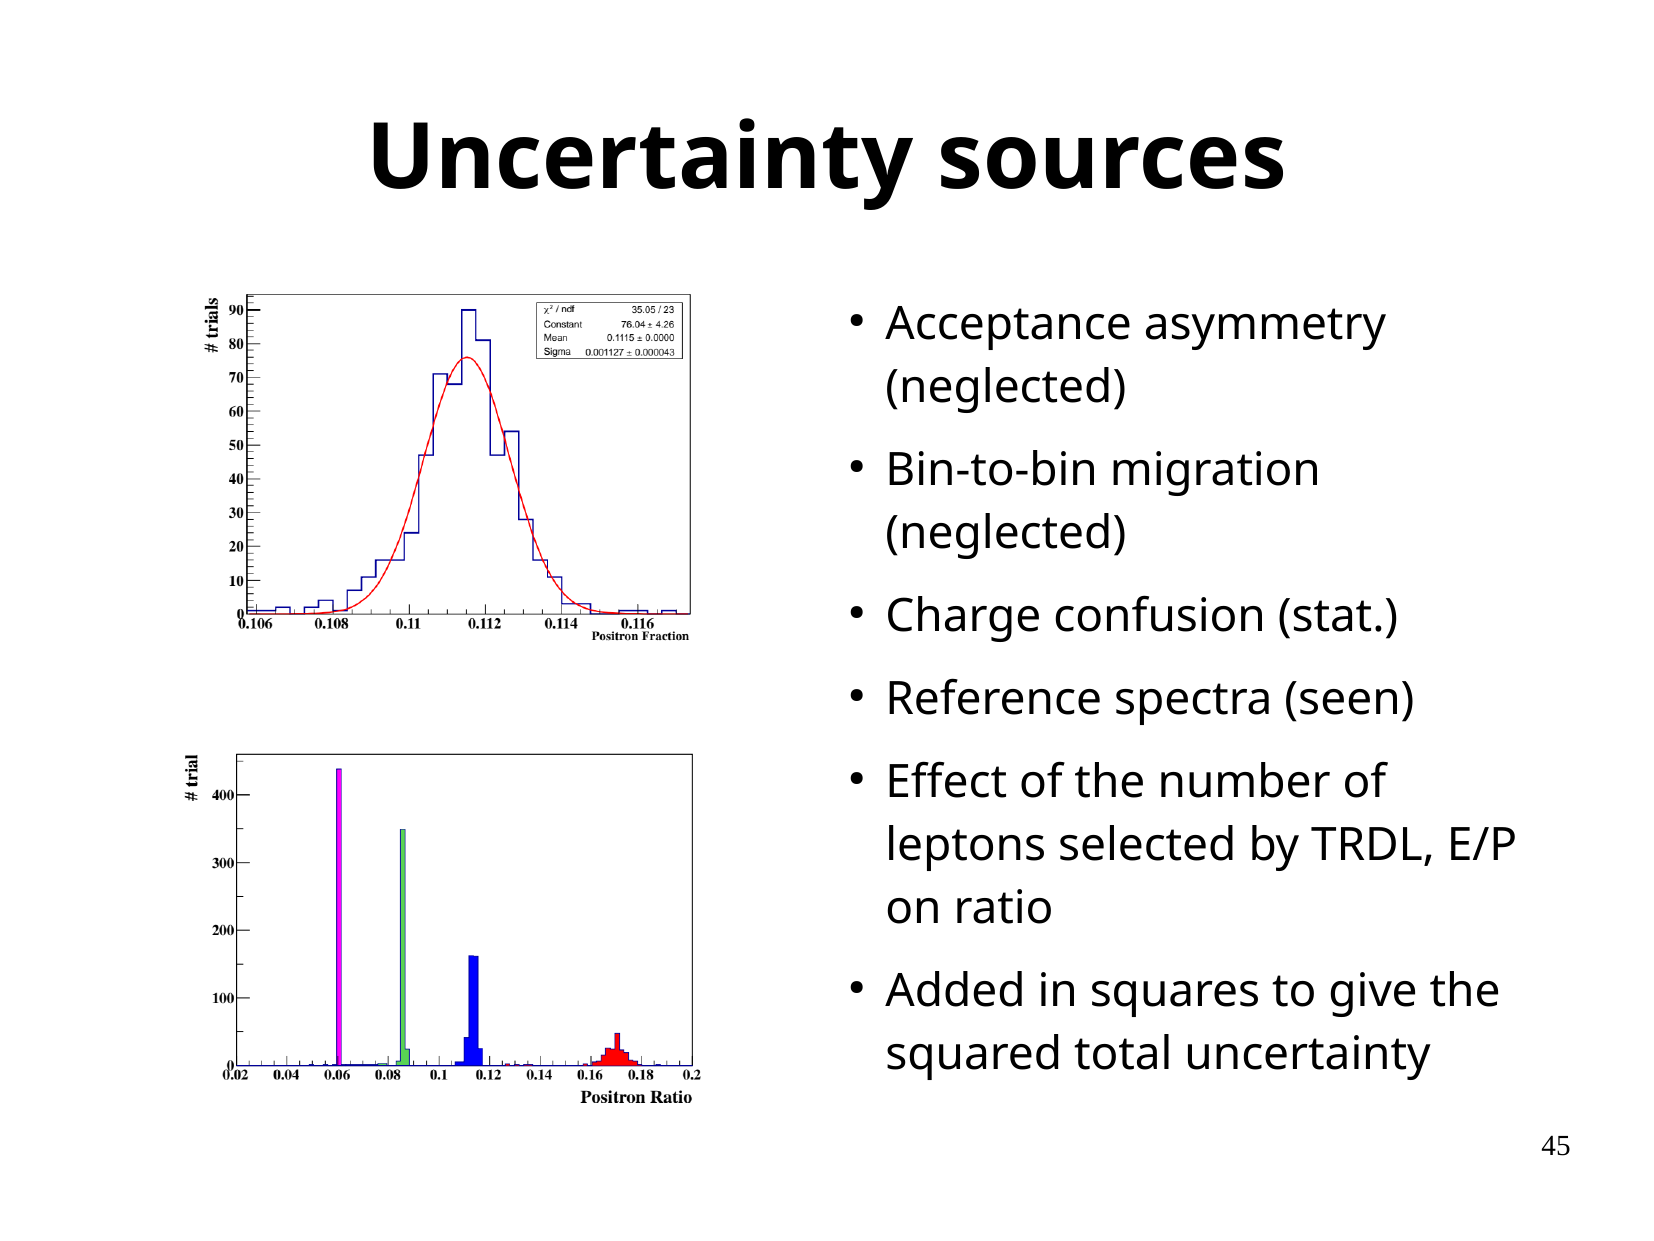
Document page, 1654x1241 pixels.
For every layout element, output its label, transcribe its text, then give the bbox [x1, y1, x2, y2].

picture [179, 716, 748, 1103]
picture [199, 245, 752, 644]
list Acceptance asymmetry (neglected) Bin-to-bin migration (neglected) Charge confusion (stat.) Reference spectra (seen) Effect of the number of leptons selected by TRDL, E/P on ratio Added in squares to give the squared total uncertainty [836, 290, 1518, 1101]
title Uncertainty sources [82, 49, 1571, 257]
